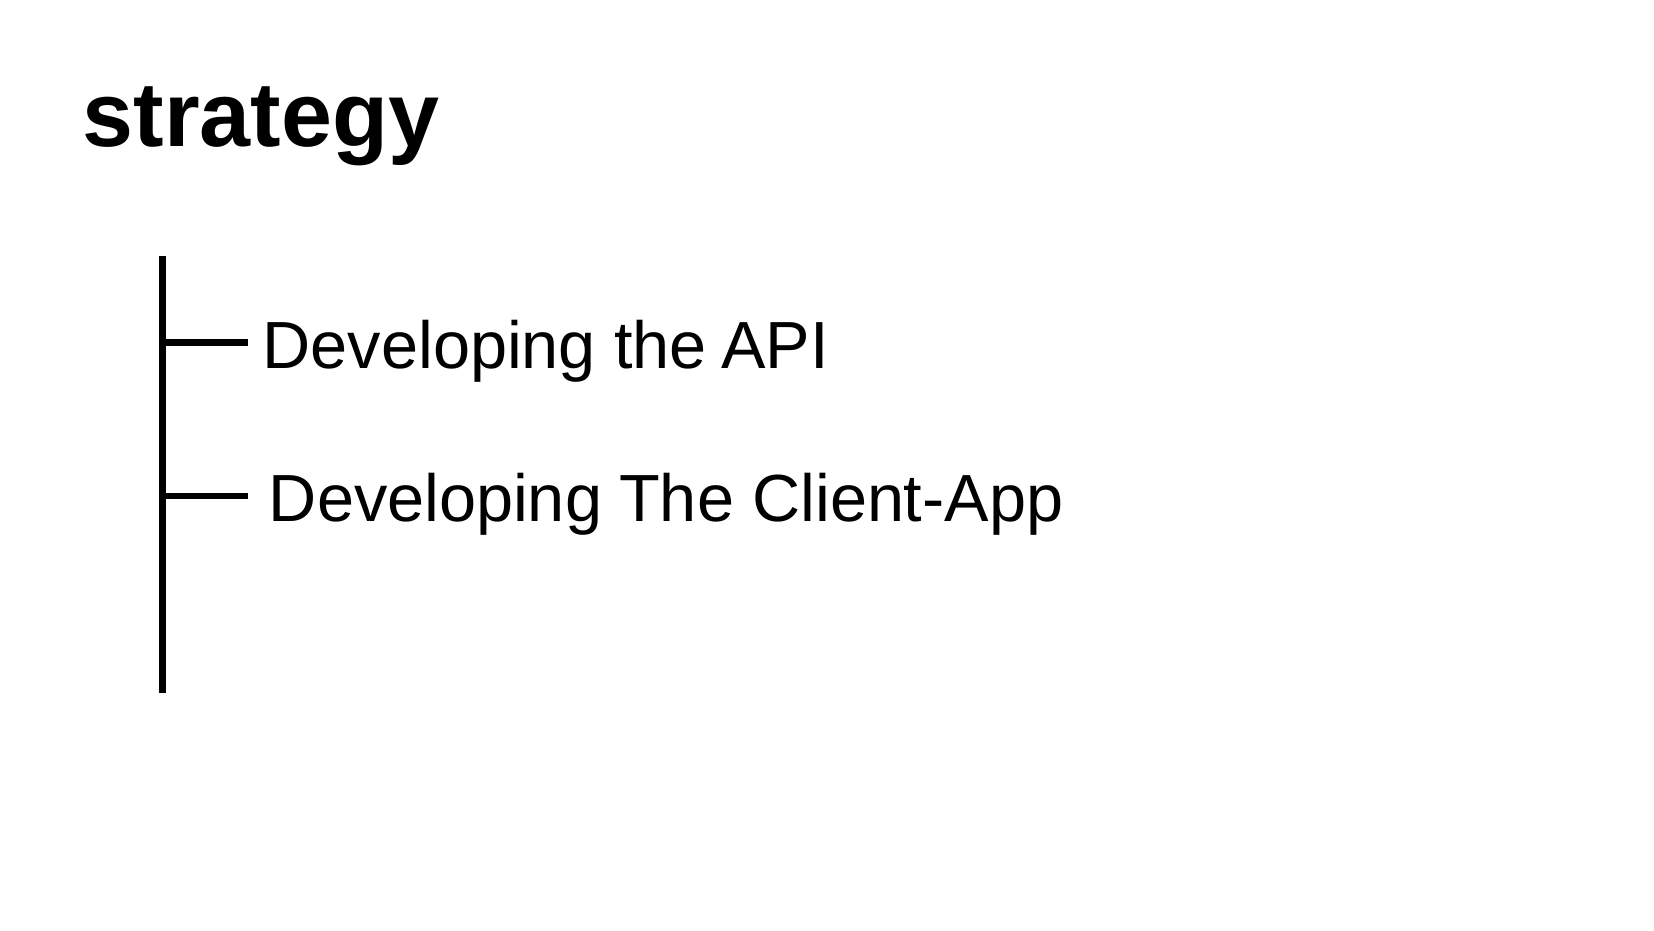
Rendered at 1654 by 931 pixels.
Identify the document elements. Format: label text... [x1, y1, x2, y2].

text_box Developing The Client-App [254, 453, 1079, 544]
text_box Developing the API [248, 300, 845, 390]
title strategy [82, 37, 1571, 193]
